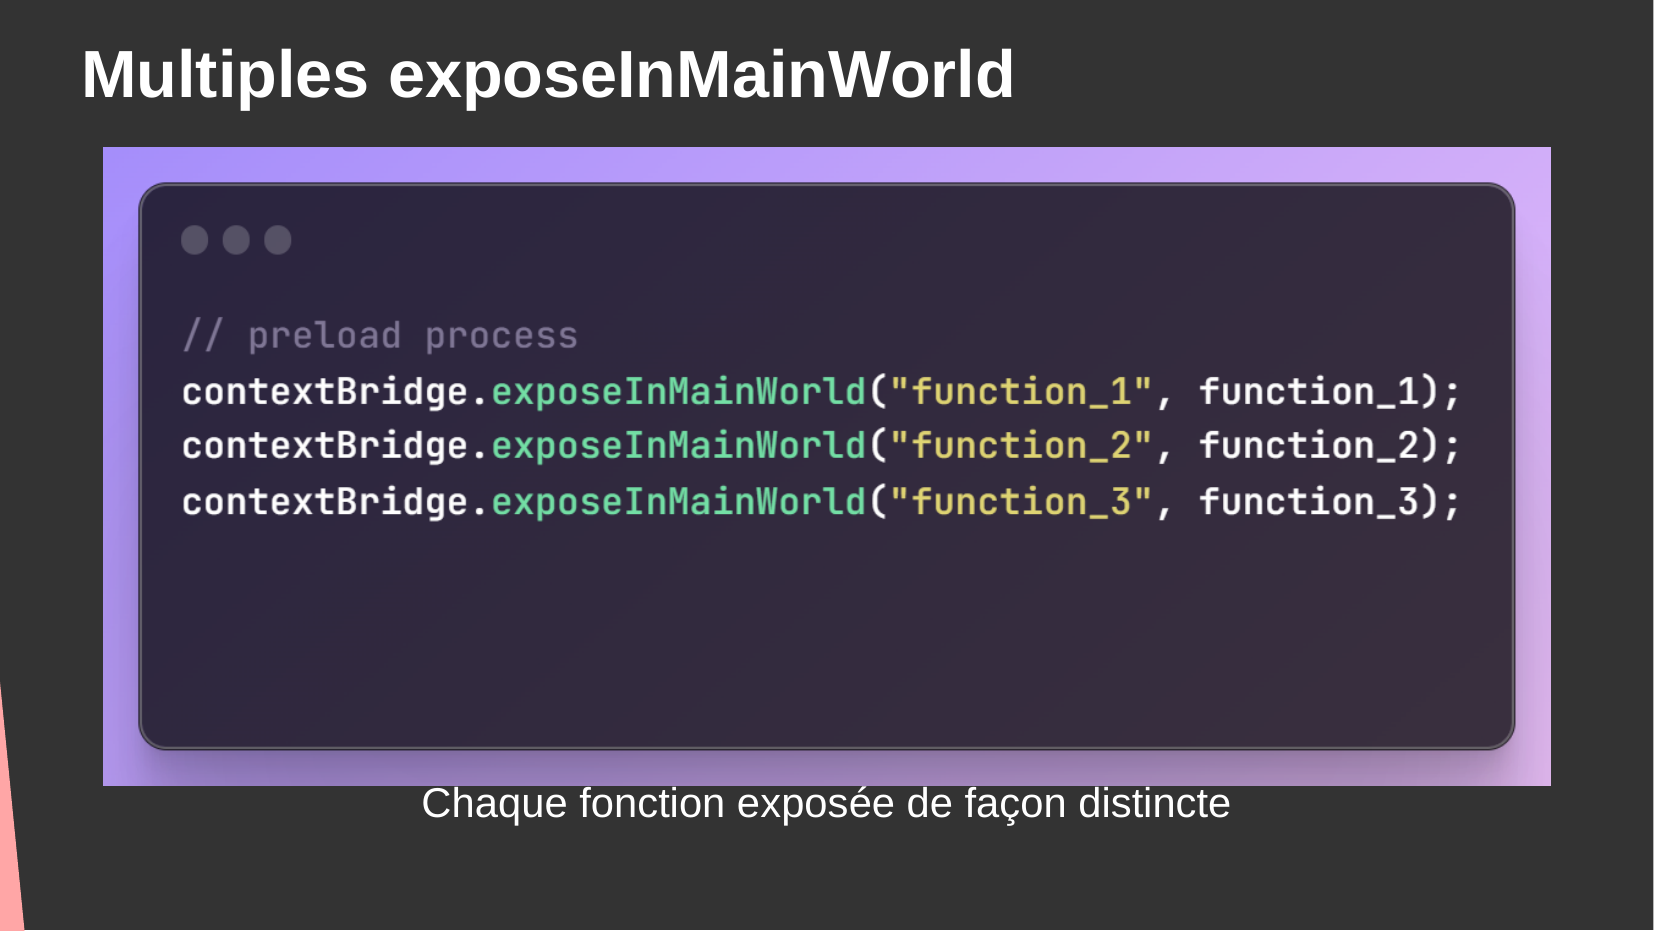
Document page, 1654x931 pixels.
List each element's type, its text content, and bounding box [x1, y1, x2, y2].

text_box [0, 681, 25, 931]
title Multiples exposeInMainWorld [81, 37, 1570, 112]
list Chaque fonction exposée de façon distincte [88, 779, 1565, 898]
picture [103, 147, 1551, 779]
